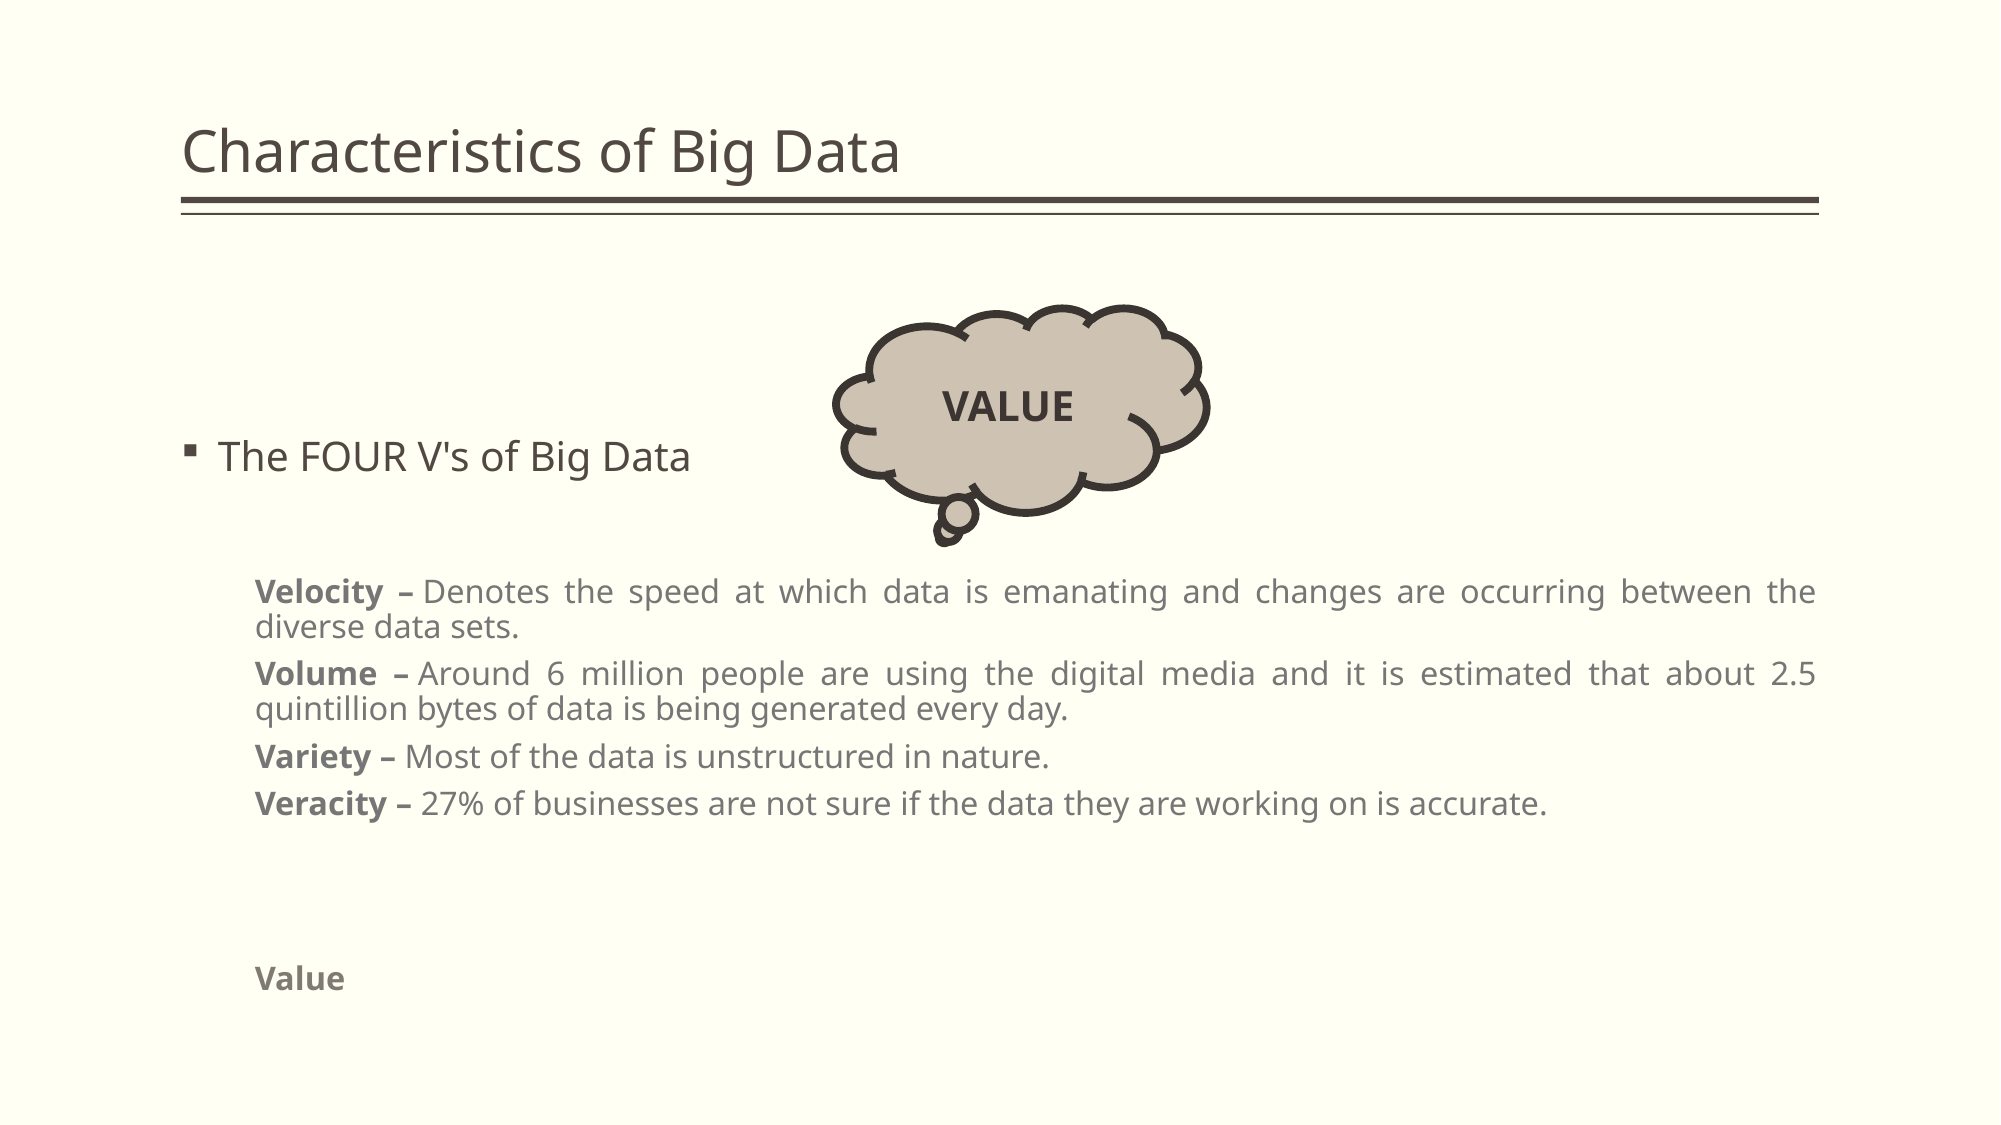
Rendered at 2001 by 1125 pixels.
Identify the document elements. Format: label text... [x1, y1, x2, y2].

text_box VALUE [835, 308, 1207, 544]
title Characteristics of Big Data [181, 12, 1819, 193]
list The FOUR V's of Big Data Velocity – Denotes the speed at which data is emanating and changes are occurring between the diverse data sets. Volume – Around 6 million people are using the digital media and it is estimated that about 2.5 quintillion bytes of data is being generated every day. Variety – Most of the data is unstructured in nature. Veracity – 27% of businesses are not sure if the data they are working on is accurate. Value [181, 262, 1819, 1013]
